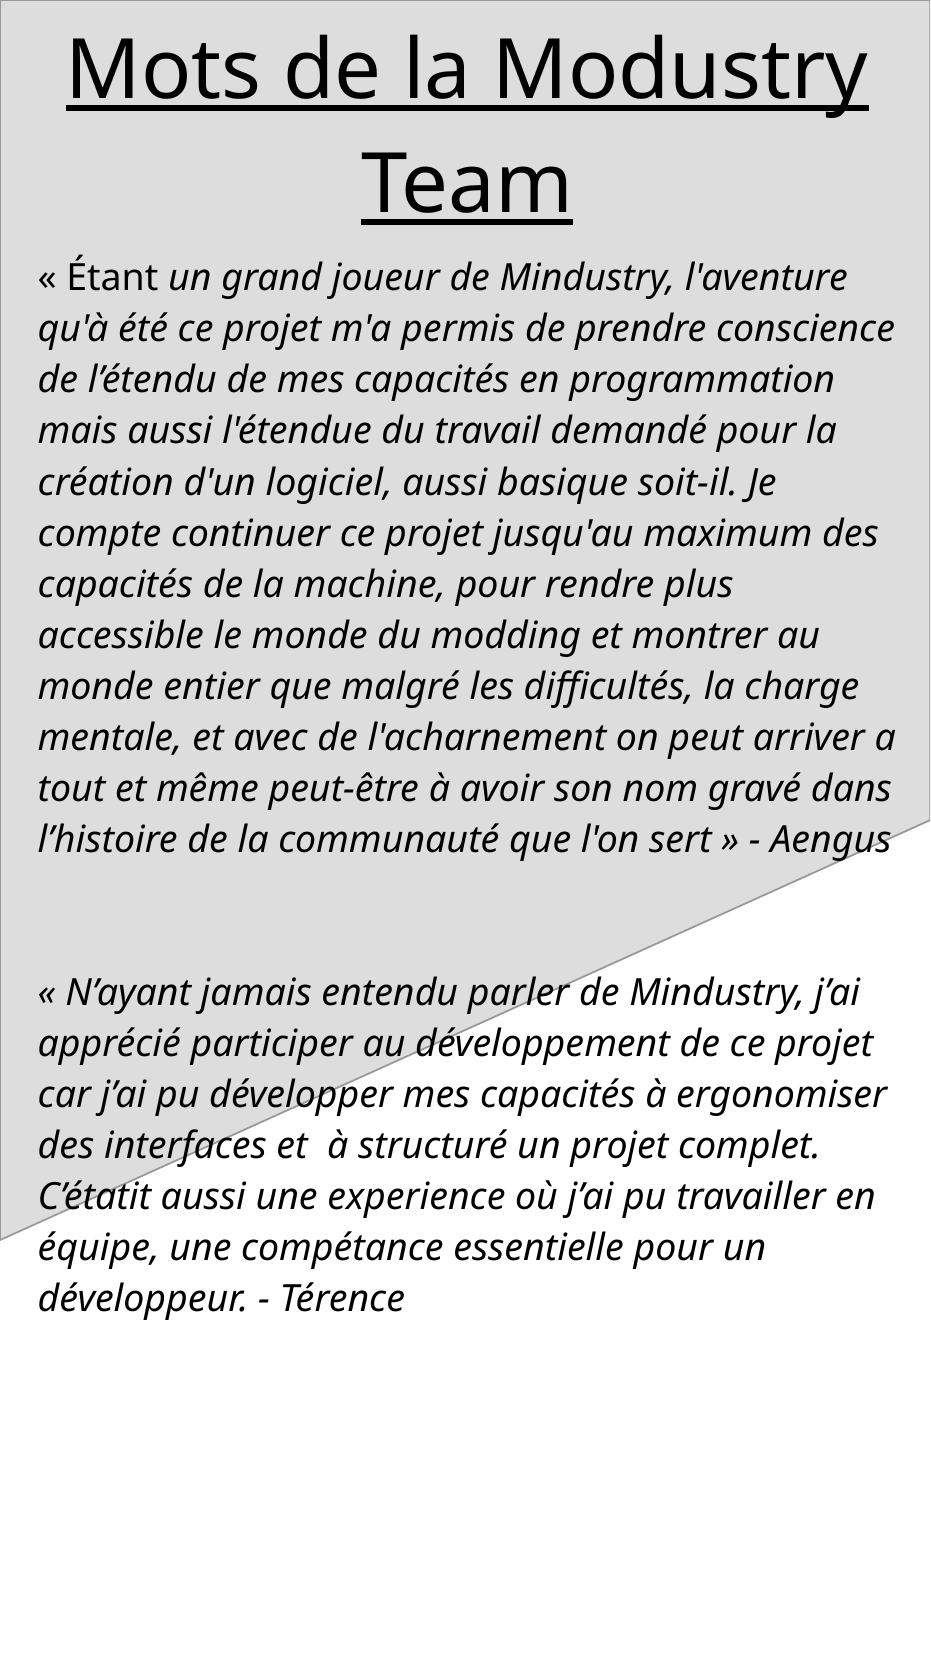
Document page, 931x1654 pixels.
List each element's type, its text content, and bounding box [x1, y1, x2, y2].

text_box « Étant un grand joueur de Mindustry, l'aventure qu'à été ce projet m'a permis de prendre conscience de l’étendu de mes capacités en programmation mais aussi l'étendue du travail demandé pour la création d'un logiciel, aussi basique soit-il. Je compte continuer ce projet jusqu'au maximum des capacités de la machine, pour rendre plus accessible le monde du modding et montrer au monde entier que malgré les difficultés, la charge mentale, et avec de l'acharnement on peut arriver a tout et même peut-être à avoir son nom gravé dans l’histoire de la communauté que l'on sert » - Aengus « N’ayant jamais entendu parler de Mindustry, j’ai apprécié participer au développement de ce projet car j’ai pu développer mes capacités à ergonomiser des interfaces et à structuré un projet complet. C’étatit aussi une experience où j’ai pu travailler en équipe, une compétance essentielle pour un développeur. - Térence [22, 243, 916, 971]
title Mots de la Modustry Team [48, 40, 886, 207]
